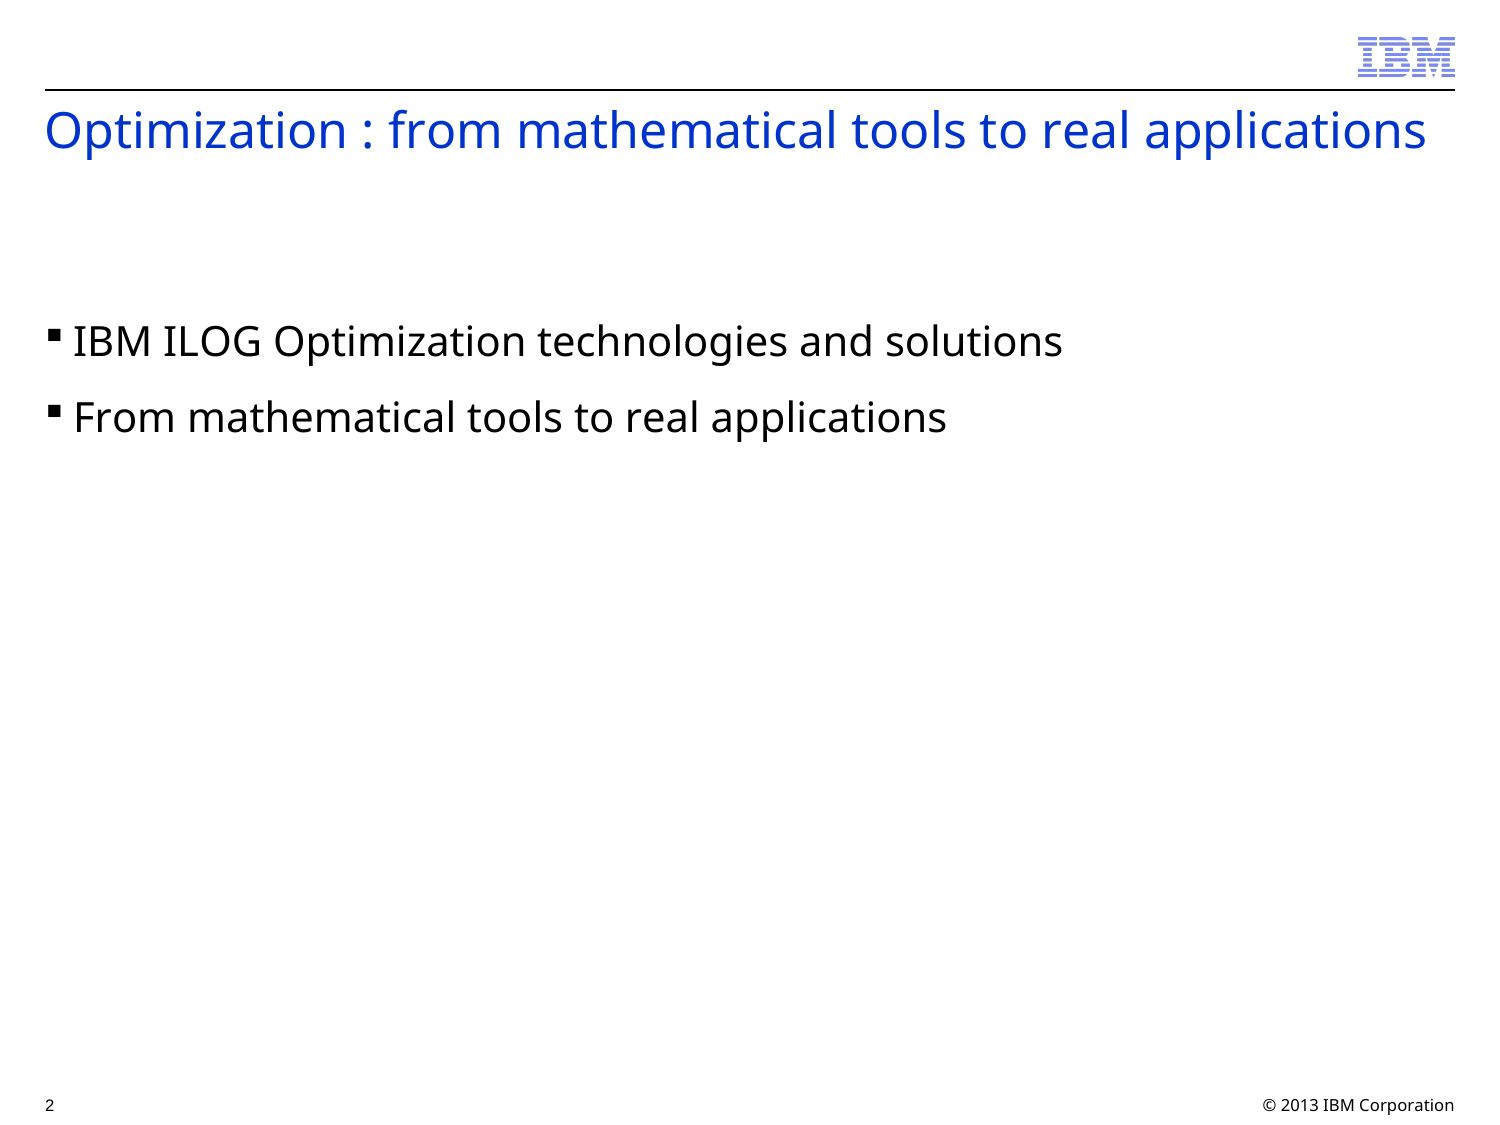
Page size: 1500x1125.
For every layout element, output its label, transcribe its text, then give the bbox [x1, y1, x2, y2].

title Optimization : from mathematical tools to real applications [29, 97, 1500, 203]
list IBM ILOG Optimization technologies and solutions From mathematical tools to real applications [29, 307, 1455, 1043]
picture [1358, 37, 1455, 77]
